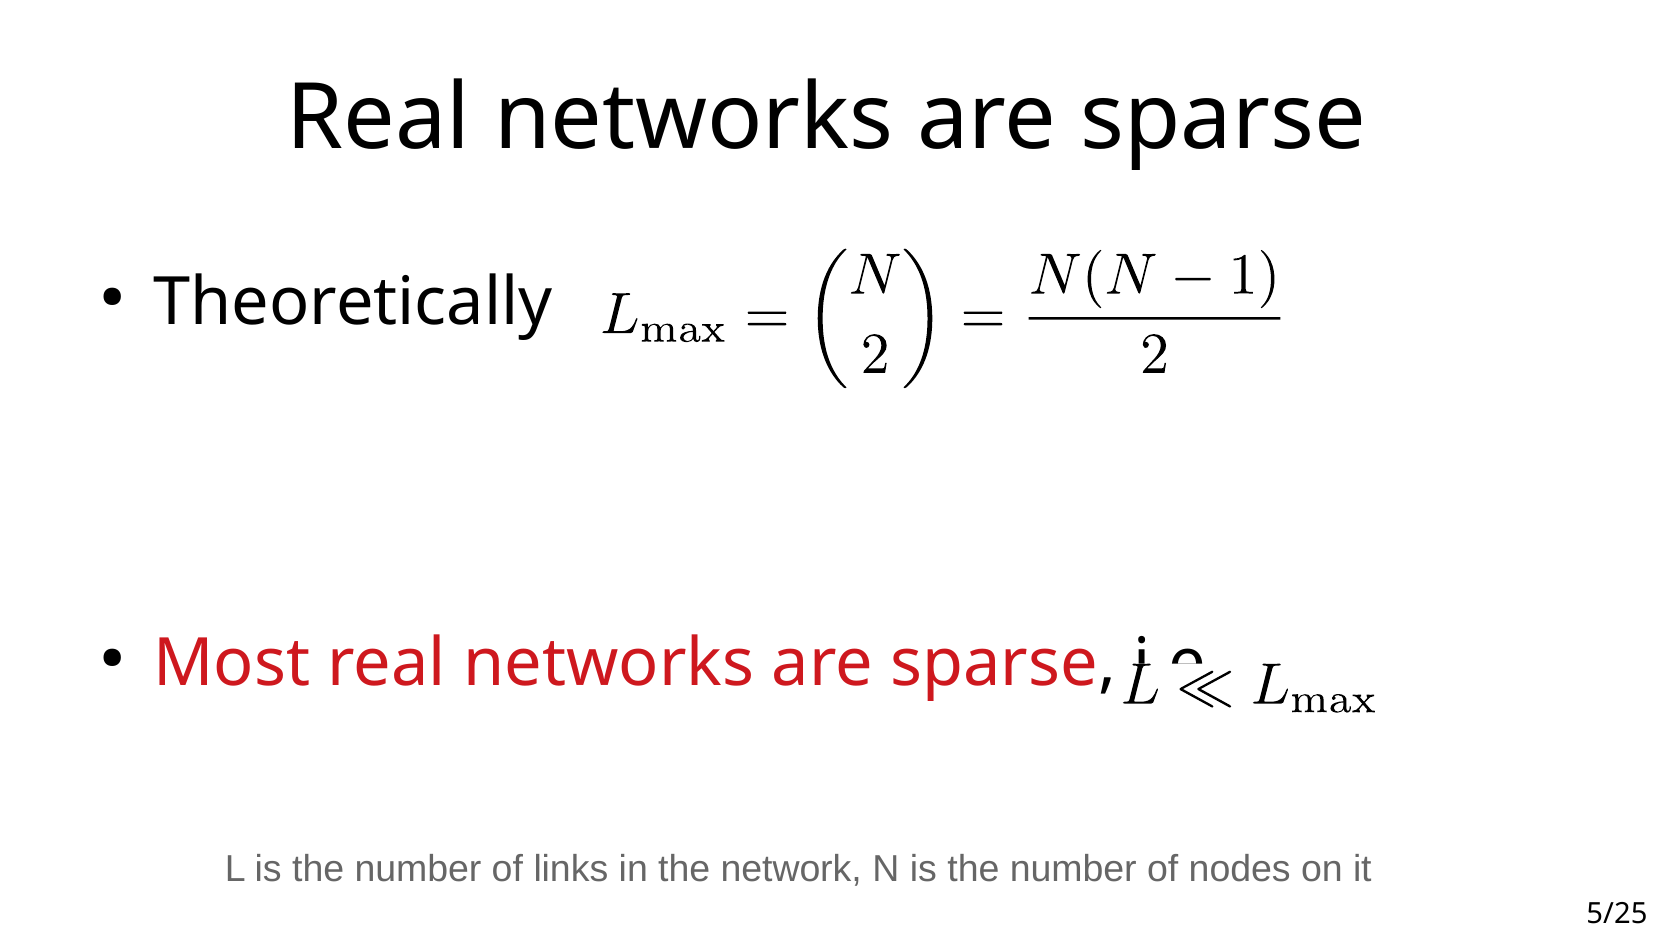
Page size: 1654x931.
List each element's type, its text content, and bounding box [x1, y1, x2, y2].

text_box L is the number of links in the network, N is the number of nodes on it [210, 840, 1546, 897]
text_box [1120, 663, 1376, 713]
text_box [600, 248, 1281, 389]
title Real networks are sparse [82, 1, 1571, 226]
list Theoretically Most real networks are sparse, i.e., [82, 253, 1571, 793]
